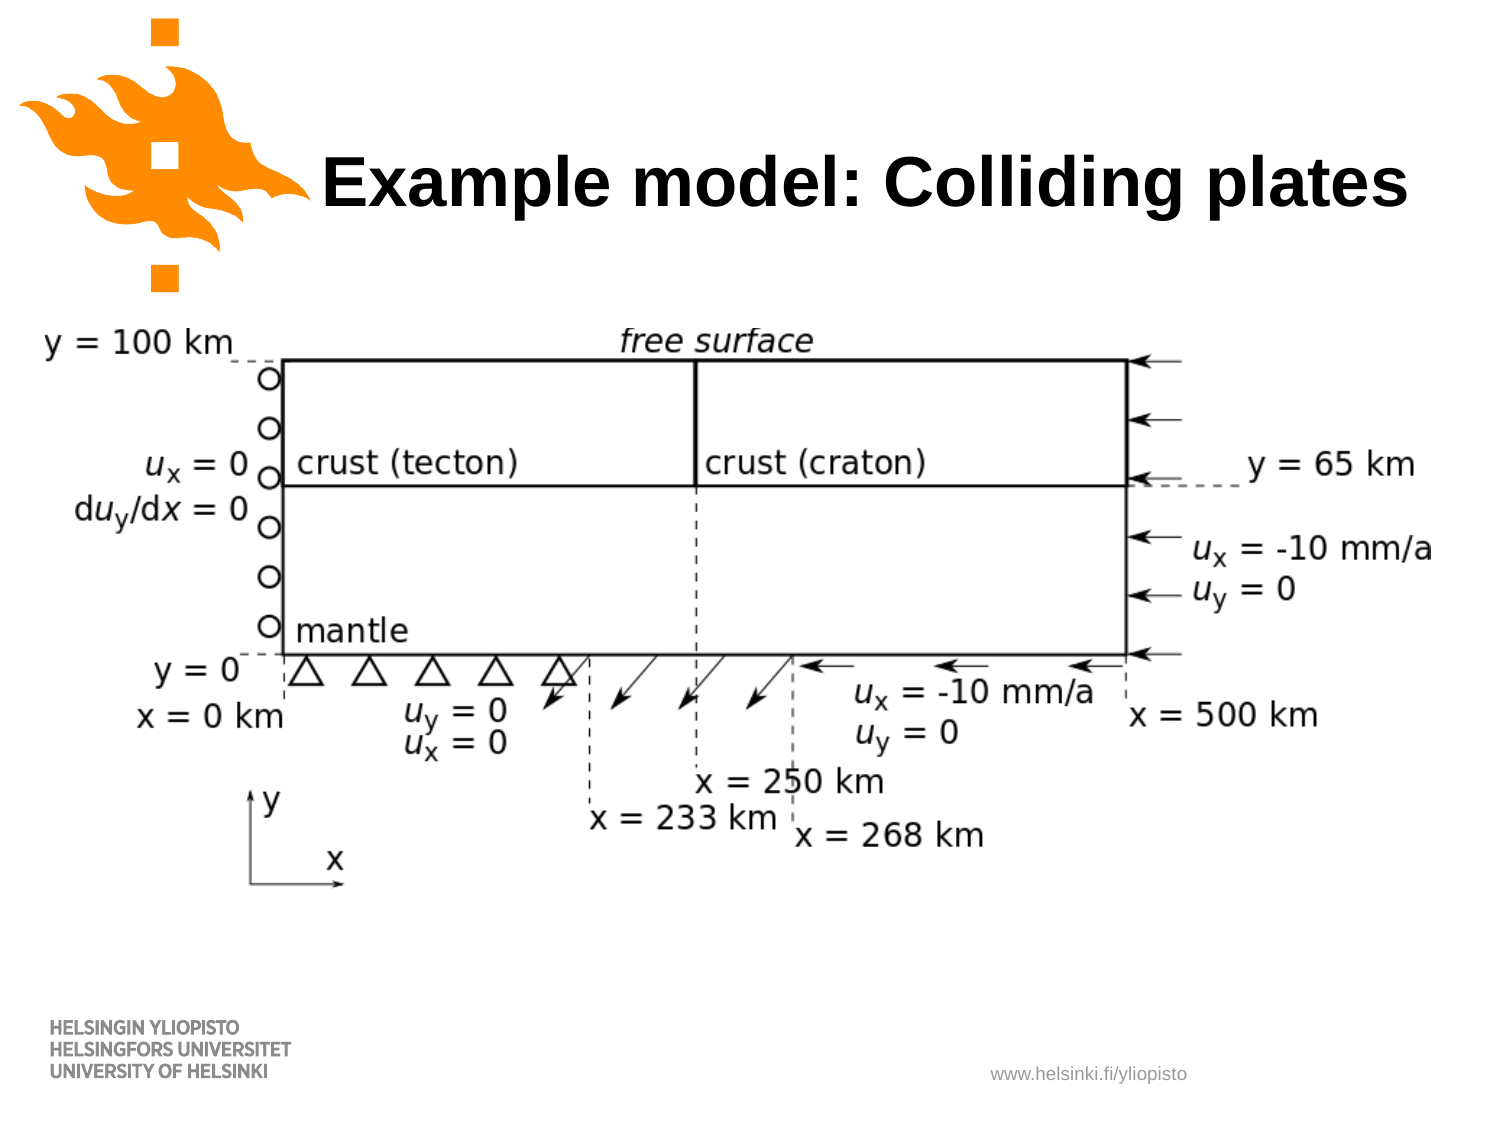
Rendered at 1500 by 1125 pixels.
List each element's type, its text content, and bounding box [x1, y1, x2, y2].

picture [0, 0, 337, 318]
title Example model: Colliding plates [321, 87, 1447, 276]
picture [32, 1001, 309, 1096]
picture [45, 328, 1431, 889]
